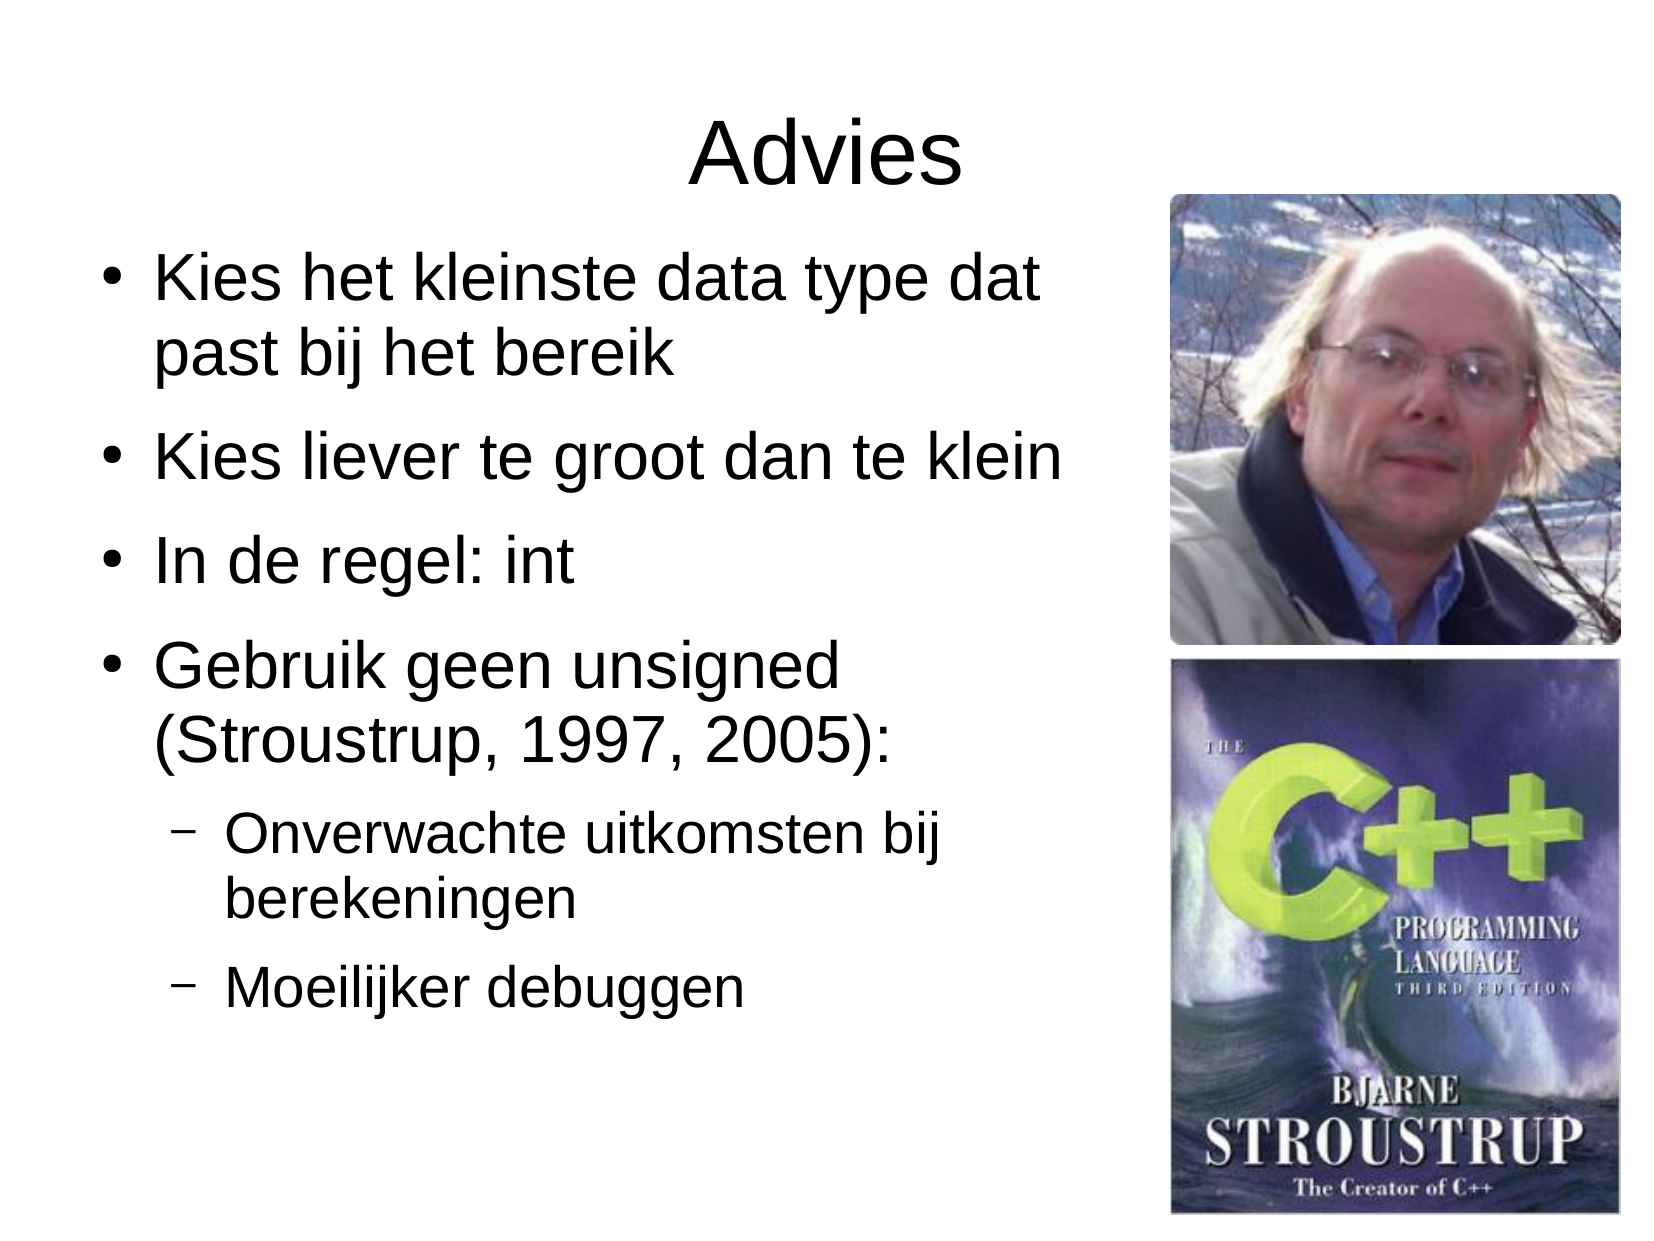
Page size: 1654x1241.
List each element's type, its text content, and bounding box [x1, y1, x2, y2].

picture [1170, 658, 1621, 1216]
list Kies het kleinste data type dat past bij het bereik Kies liever te groot dan te klein In de regel: int Gebruik geen unsigned (Stroustrup, 1997, 2005): Onverwachte uitkomsten bij berekeningen Moeilijker debuggen [82, 240, 1171, 1216]
picture [1170, 194, 1621, 646]
title Advies [82, 49, 1571, 240]
